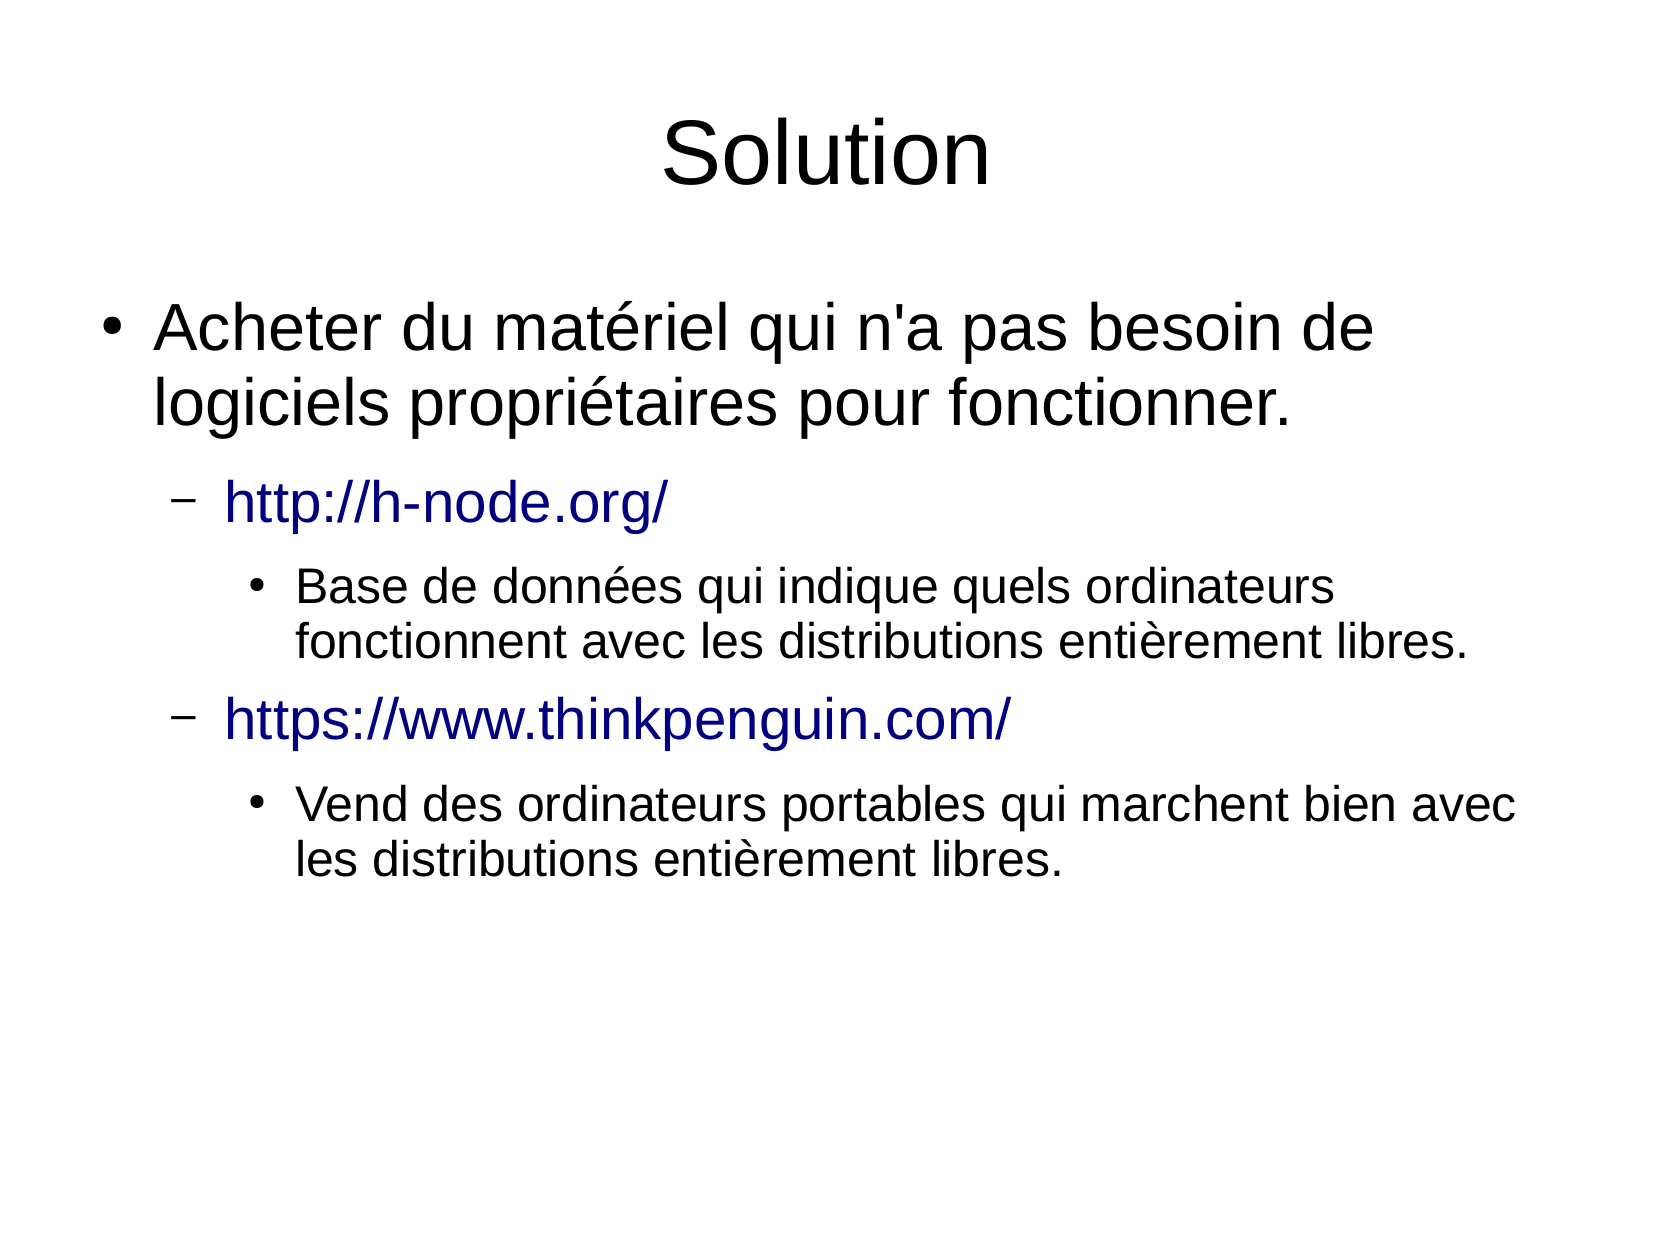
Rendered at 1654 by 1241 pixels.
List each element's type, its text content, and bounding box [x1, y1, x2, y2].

title Solution [82, 49, 1571, 257]
list Acheter du matériel qui n'a pas besoin de logiciels propriétaires pour fonctionner. http://h-node.org/ Base de données qui indique quels ordinateurs fonctionnent avec les distributions entièrement libres. https://www.thinkpenguin.com/ Vend des ordinateurs portables qui marchent bien avec les distributions entièrement libres. [82, 290, 1571, 1010]
